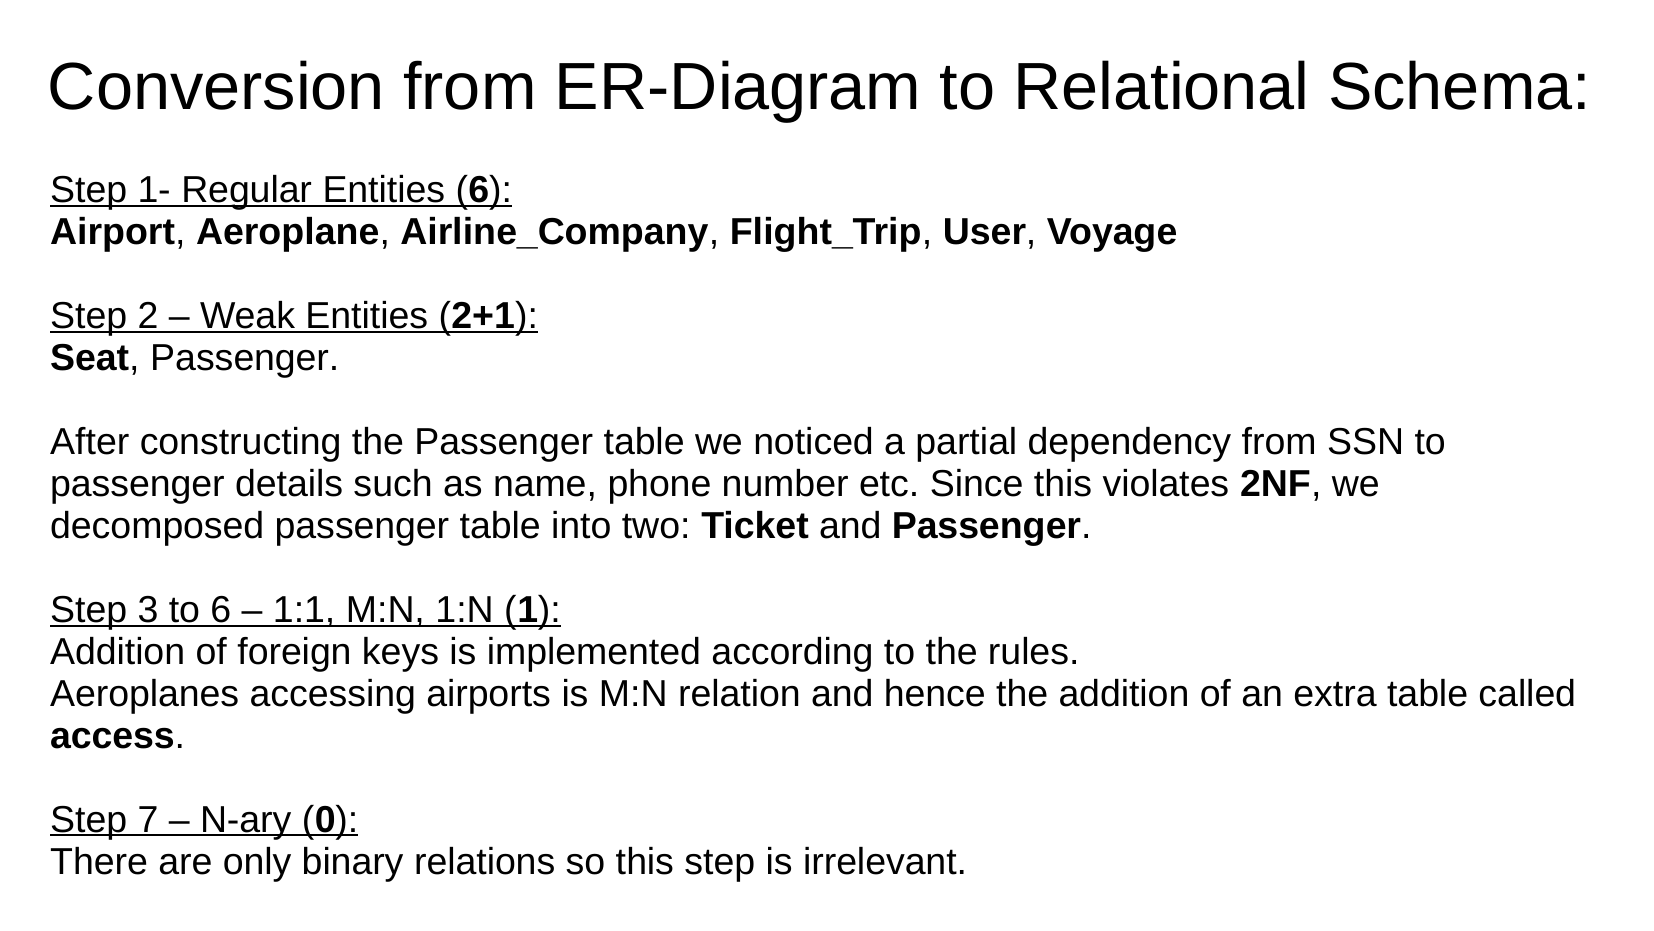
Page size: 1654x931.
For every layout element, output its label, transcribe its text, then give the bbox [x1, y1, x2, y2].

text_box Step 1- Regular Entities (6): Airport, Aeroplane, Airline_Company, Flight_Trip, User, Voyage Step 2 – Weak Entities (2+1): Seat, Passenger. After constructing the Passenger table we noticed a partial dependency from SSN to passenger details such as name, phone number etc. Since this violates 2NF, we decomposed passenger table into two: Ticket and Passenger. Step 3 to 6 – 1:1, M:N, 1:N (1): Addition of foreign keys is implemented according to the rules. Aeroplanes accessing airports is M:N relation and hence the addition of an extra table called access. Step 7 – N-ary (0): There are only binary relations so this step is irrelevant. [35, 161, 1607, 890]
title Conversion from ER-Diagram to Relational Schema: [23, 0, 1654, 189]
